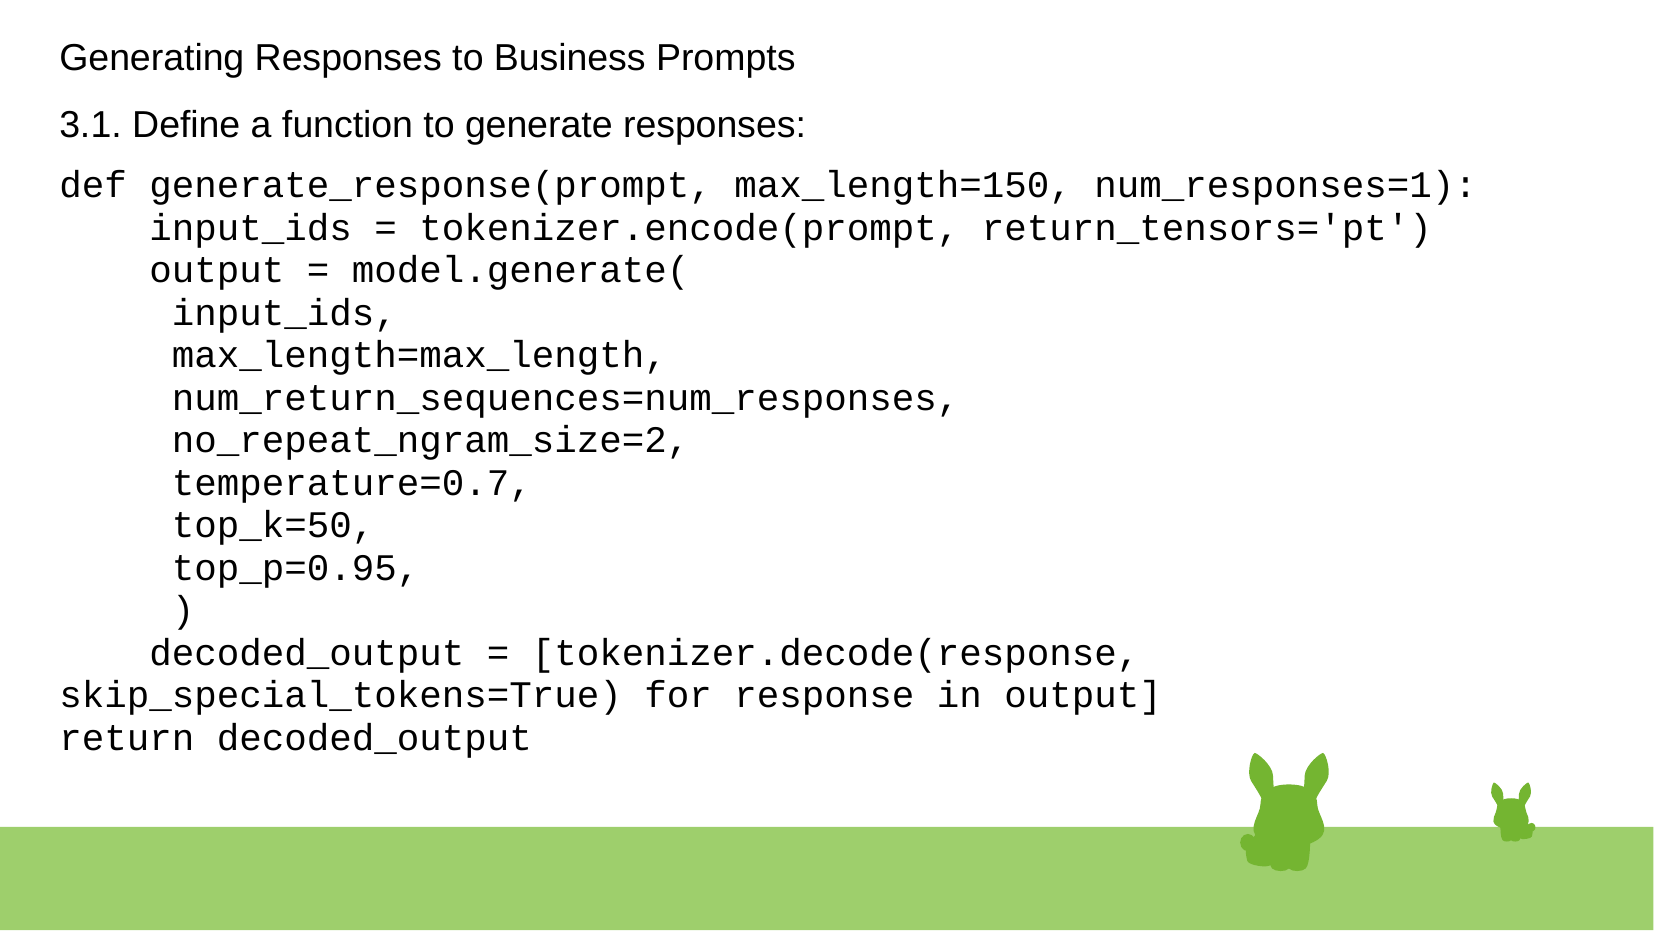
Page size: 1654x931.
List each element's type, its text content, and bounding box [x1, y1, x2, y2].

text_box Generating Responses to Business Prompts 3.1. Define a function to generate responses: def generate_response(prompt, max_length=150, num_responses=1): input_ids = tokenizer.encode(prompt, return_tensors='pt') output = model.generate( input_ids, max_length=max_length, num_return_sequences=num_responses, no_repeat_ngram_size=2, temperature=0.7, top_k=50, top_p=0.95, ) decoded_output = [tokenizer.decode(response, skip_special_tokens=True) for response in output] return decoded_output [44, 29, 1654, 768]
